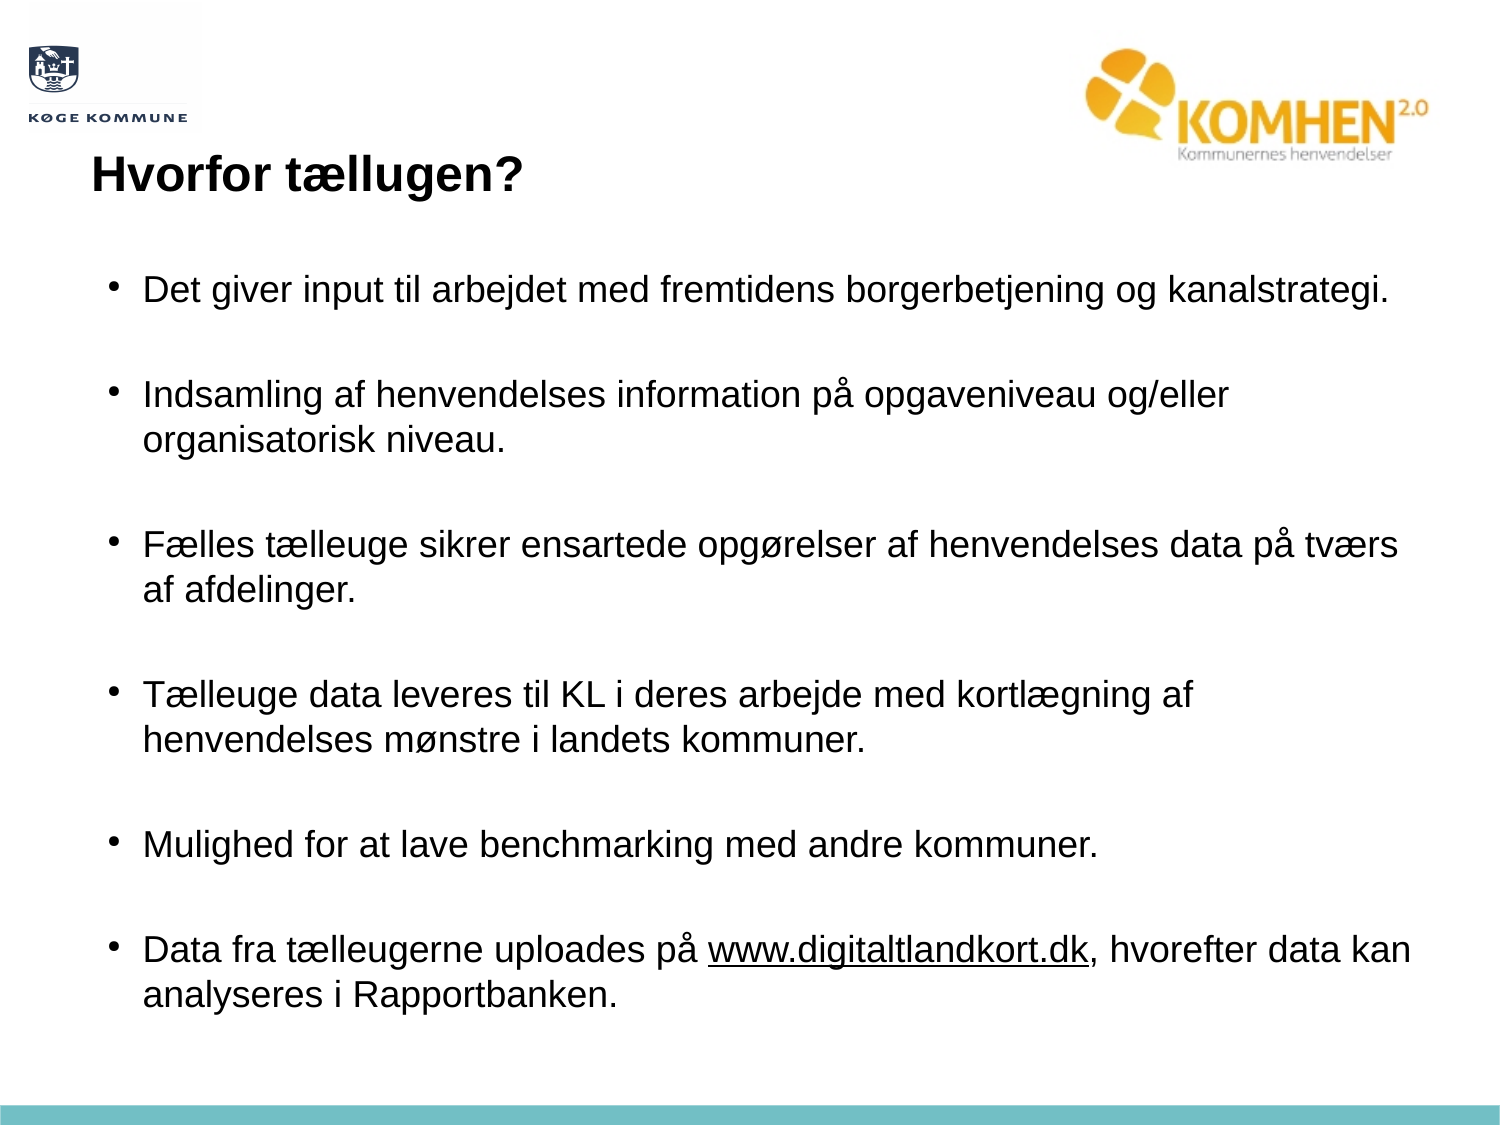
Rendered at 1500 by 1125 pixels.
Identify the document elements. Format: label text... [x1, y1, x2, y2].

picture [1069, 30, 1440, 78]
text_box Det giver input til arbejdet med fremtidens borgerbetjening og kanalstrategi. Indsamling af henvendelses information på opgaveniveau og/eller organisatorisk niveau. Fælles tælleuge sikrer ensartede opgørelser af henvendelses data på tværs af afdelinger. Tælleuge data leveres til KL i deres arbejde med kortlægning af henvendelses mønstre i landets kommuner. Mulighed for at lave benchmarking med andre kommuner. Data fra tælleugerne uploades på www.digitaltlandkort.dk, hvorefter data kan analyseres i Rapportbanken. [92, 266, 1428, 904]
text_box [0, 1105, 1500, 1125]
text_box Hvorfor tællugen? [76, 78, 1449, 266]
picture [29, 2, 202, 133]
